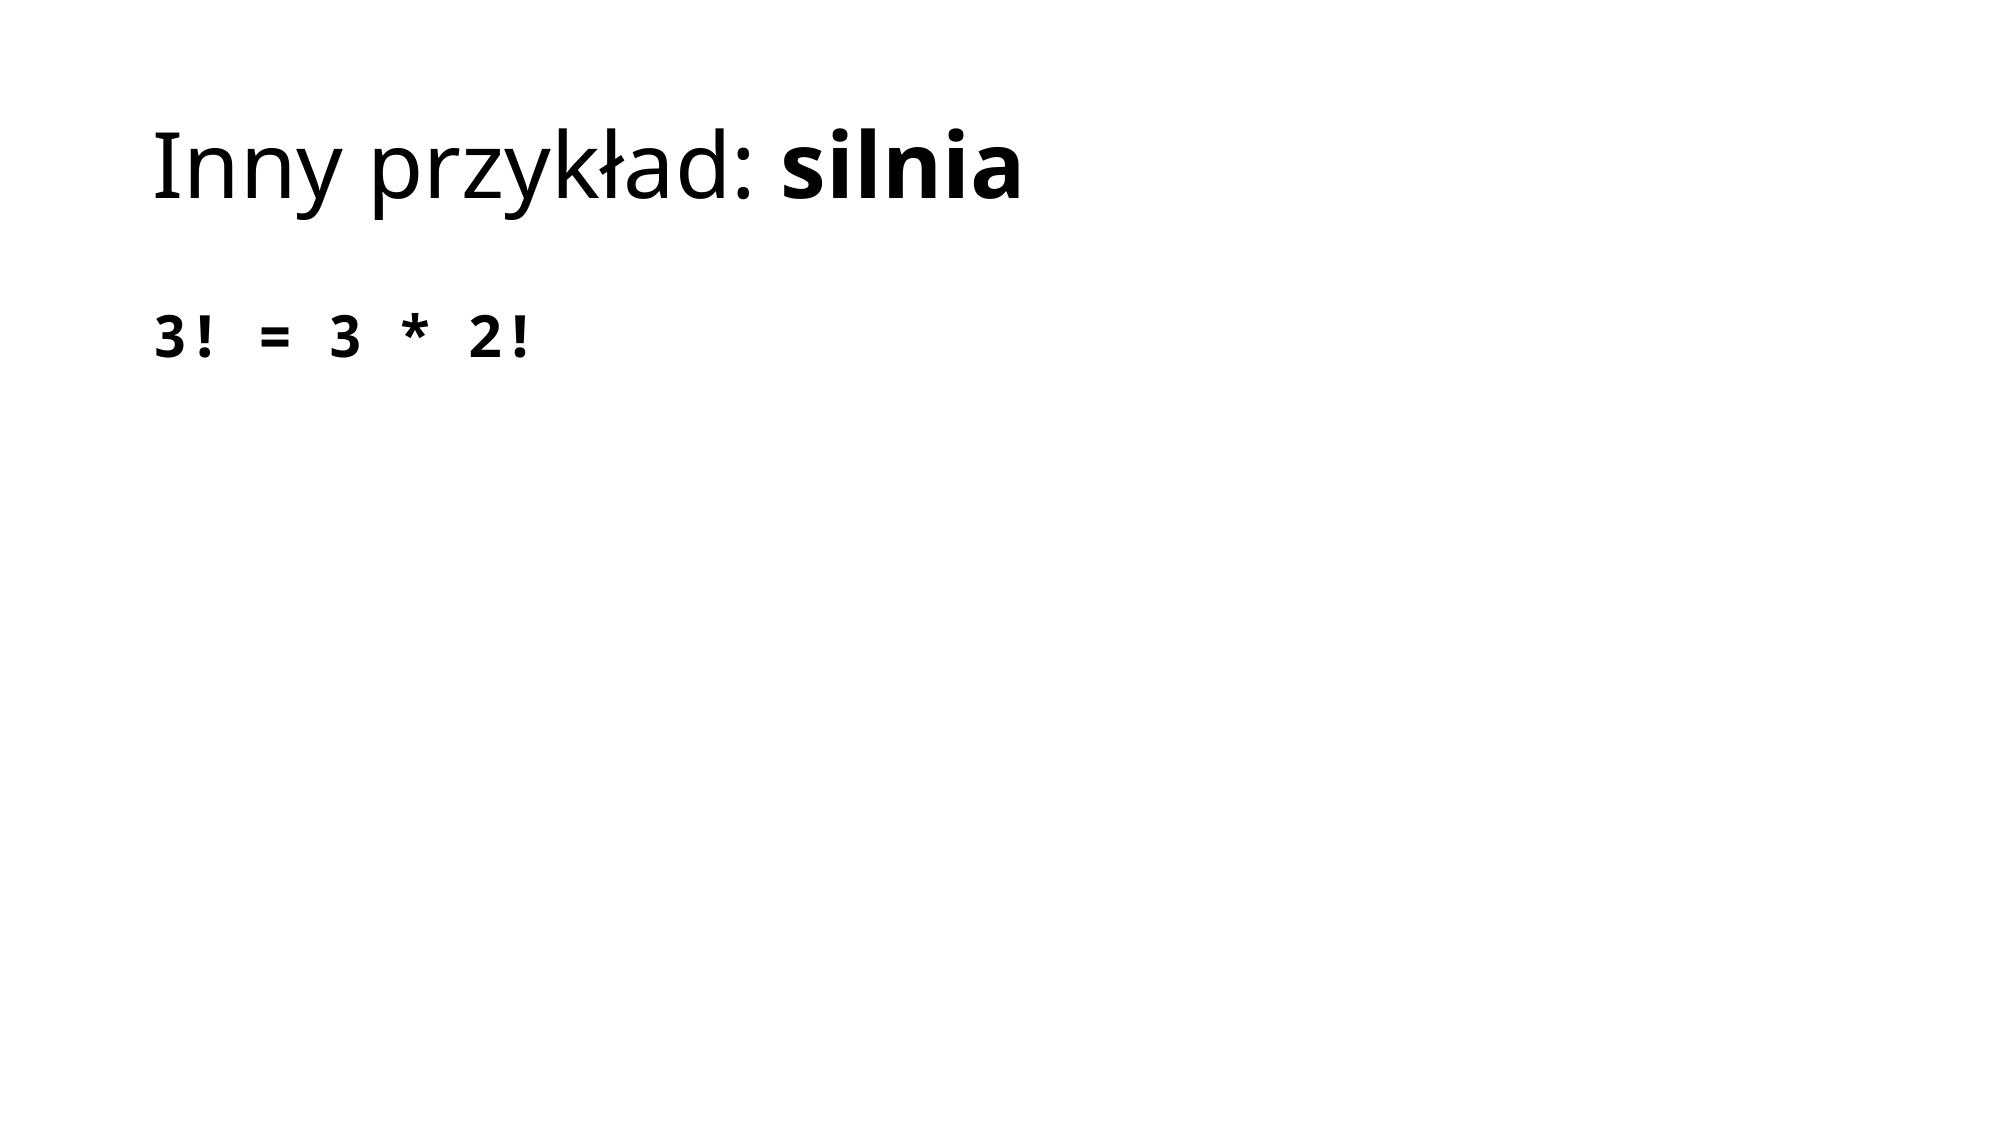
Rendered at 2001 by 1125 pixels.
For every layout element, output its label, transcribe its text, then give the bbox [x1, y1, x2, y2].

list 3! = 3 * 2! [137, 299, 1863, 1014]
title Inny przykład: silnia [137, 59, 1863, 278]
